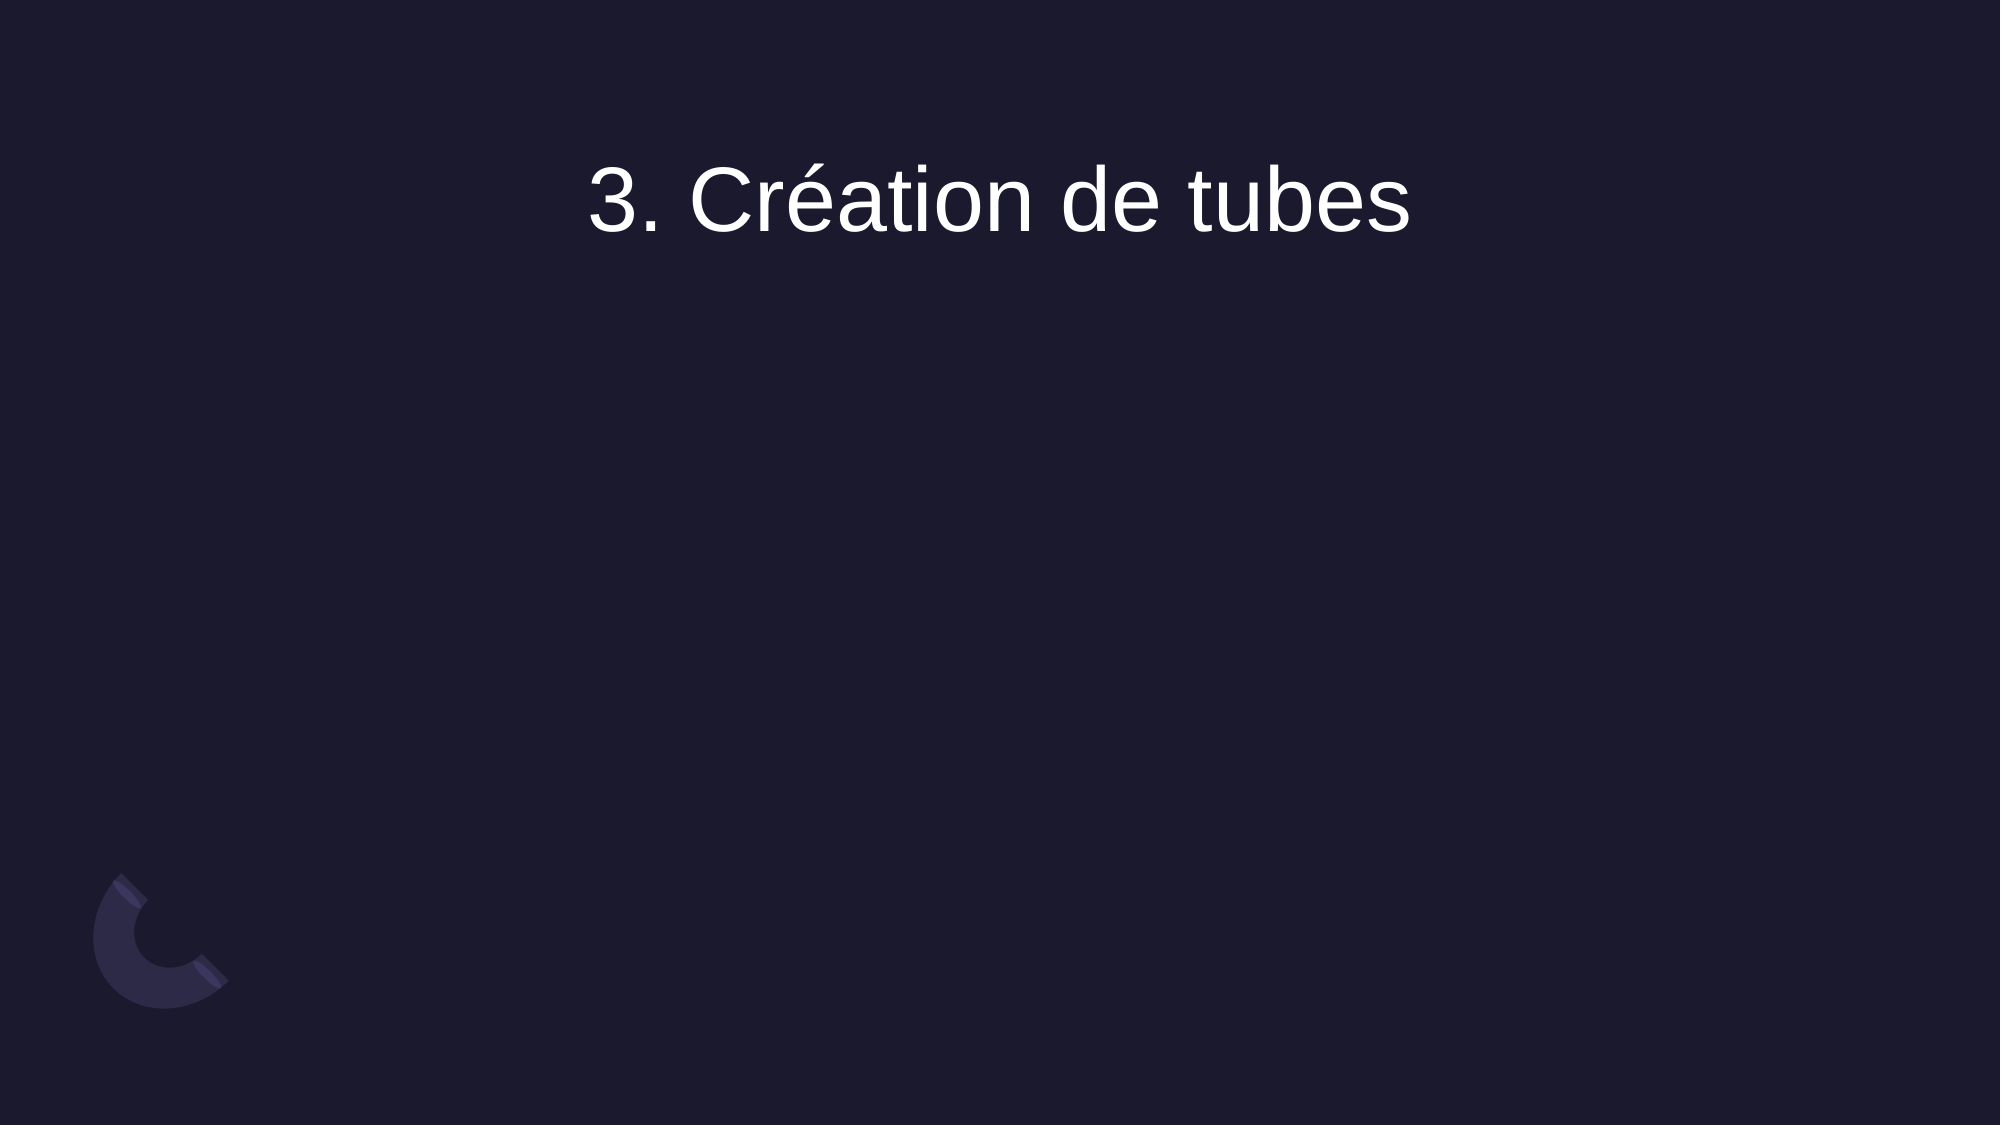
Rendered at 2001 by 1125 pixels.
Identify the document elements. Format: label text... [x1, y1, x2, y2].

title 3. Création de tubes [90, 90, 1910, 309]
